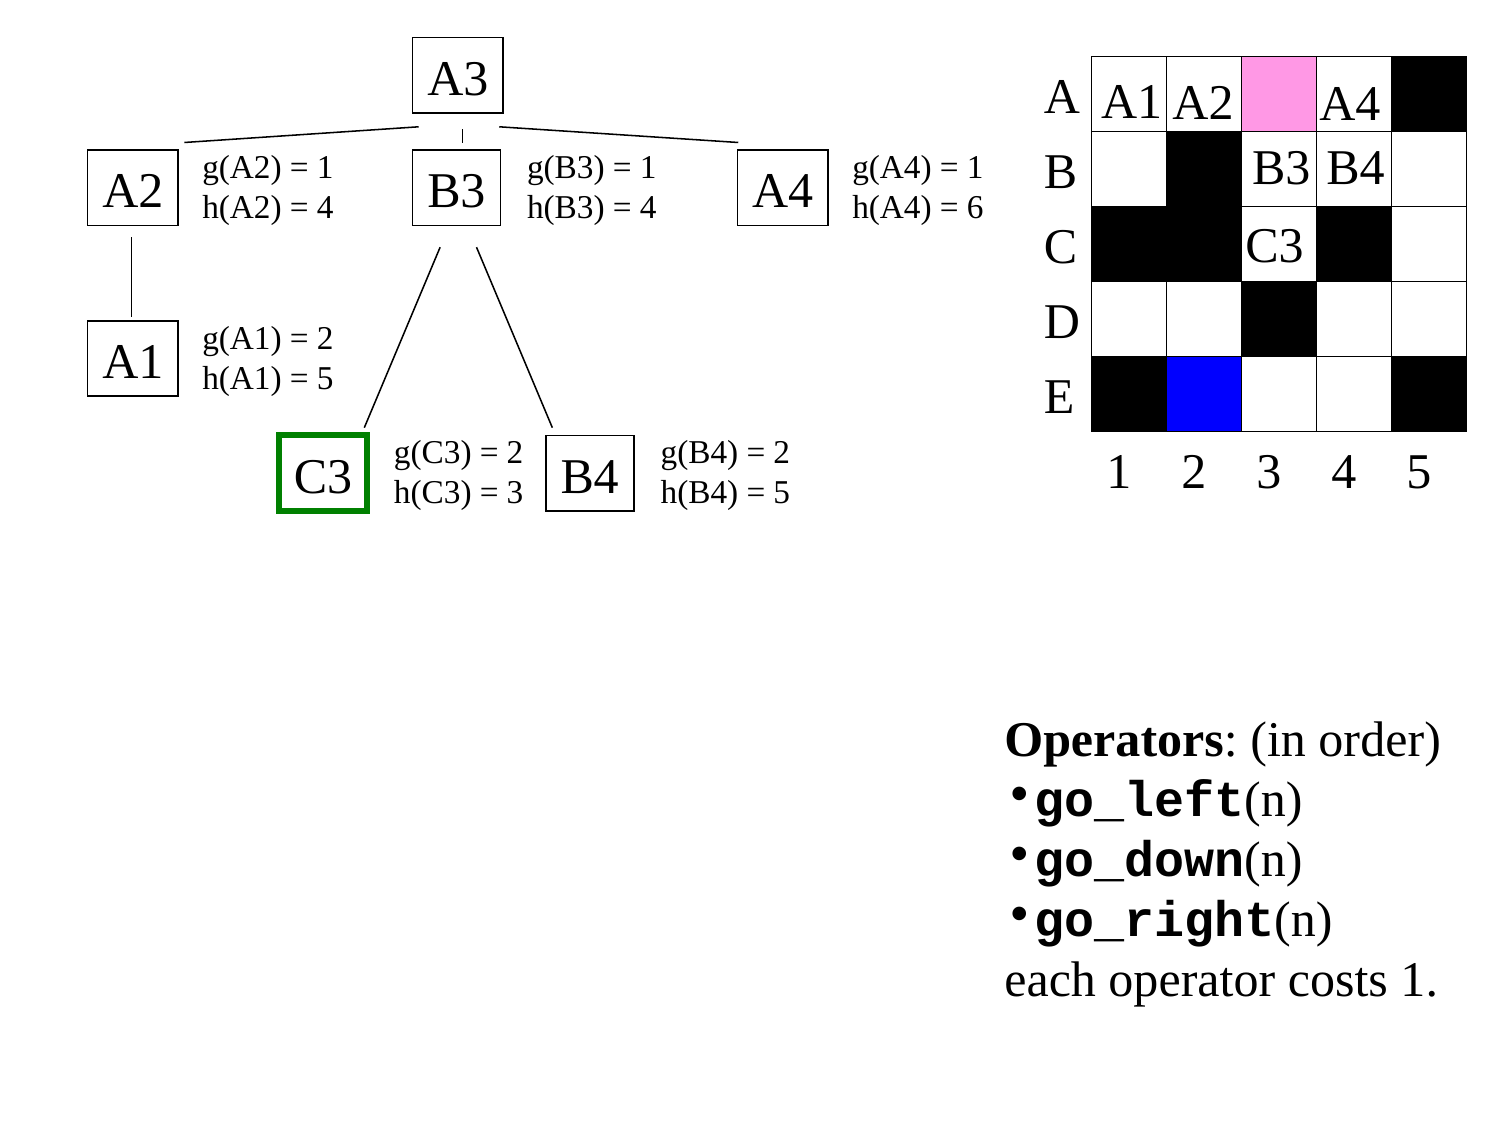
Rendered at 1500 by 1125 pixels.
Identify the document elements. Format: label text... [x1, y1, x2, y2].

text_box 4 [1316, 431, 1372, 507]
text_box A1 [87, 320, 179, 397]
text_box A1 [1086, 61, 1178, 137]
text_box B [1029, 131, 1093, 206]
text_box 1 [1091, 431, 1147, 507]
text_box E [1029, 356, 1090, 432]
text_box g(A1) = 2 h(A1) = 5 [187, 308, 349, 404]
text_box A [1029, 56, 1095, 131]
text_box A2 [1183, 90, 1194, 105]
text_box g(A4) = 1 h(A4) = 6 [837, 137, 999, 233]
text_box [1091, 281, 1467, 432]
text_box g(A2) = 1 h(A2) = 4 [187, 137, 349, 233]
text_box A2 [1178, 61, 1249, 137]
text_box 3 [1241, 431, 1297, 507]
text_box B3 [1237, 127, 1311, 203]
text_box [1241, 56, 1316, 127]
text_box B3 [412, 149, 501, 226]
text_box g(C3) = 2 h(C3) = 3 [379, 422, 539, 519]
text_box D [1029, 281, 1095, 357]
text_box [1391, 56, 1467, 131]
text_box A3 [412, 37, 504, 113]
text_box [1093, 137, 1241, 281]
text_box C3 [1230, 205, 1319, 281]
text_box 2 [1166, 431, 1222, 507]
text_box A4 [1304, 62, 1396, 139]
text_box 5 [1391, 431, 1447, 507]
text_box C [1029, 206, 1093, 282]
text_box g(B4) = 2 h(B4) = 5 [645, 422, 806, 519]
text_box C3 [279, 435, 368, 511]
text_box A4 [737, 149, 829, 226]
text_box A2 [87, 149, 179, 226]
text_box B4 [1311, 127, 1400, 203]
text_box [1319, 206, 1391, 281]
text_box Operators: (in order) go_left(n) go_down(n) go_right(n) each operator costs 1. [989, 579, 1500, 1075]
text_box g(B3) = 1 h(B3) = 4 [512, 137, 672, 233]
text_box B4 [545, 435, 634, 511]
